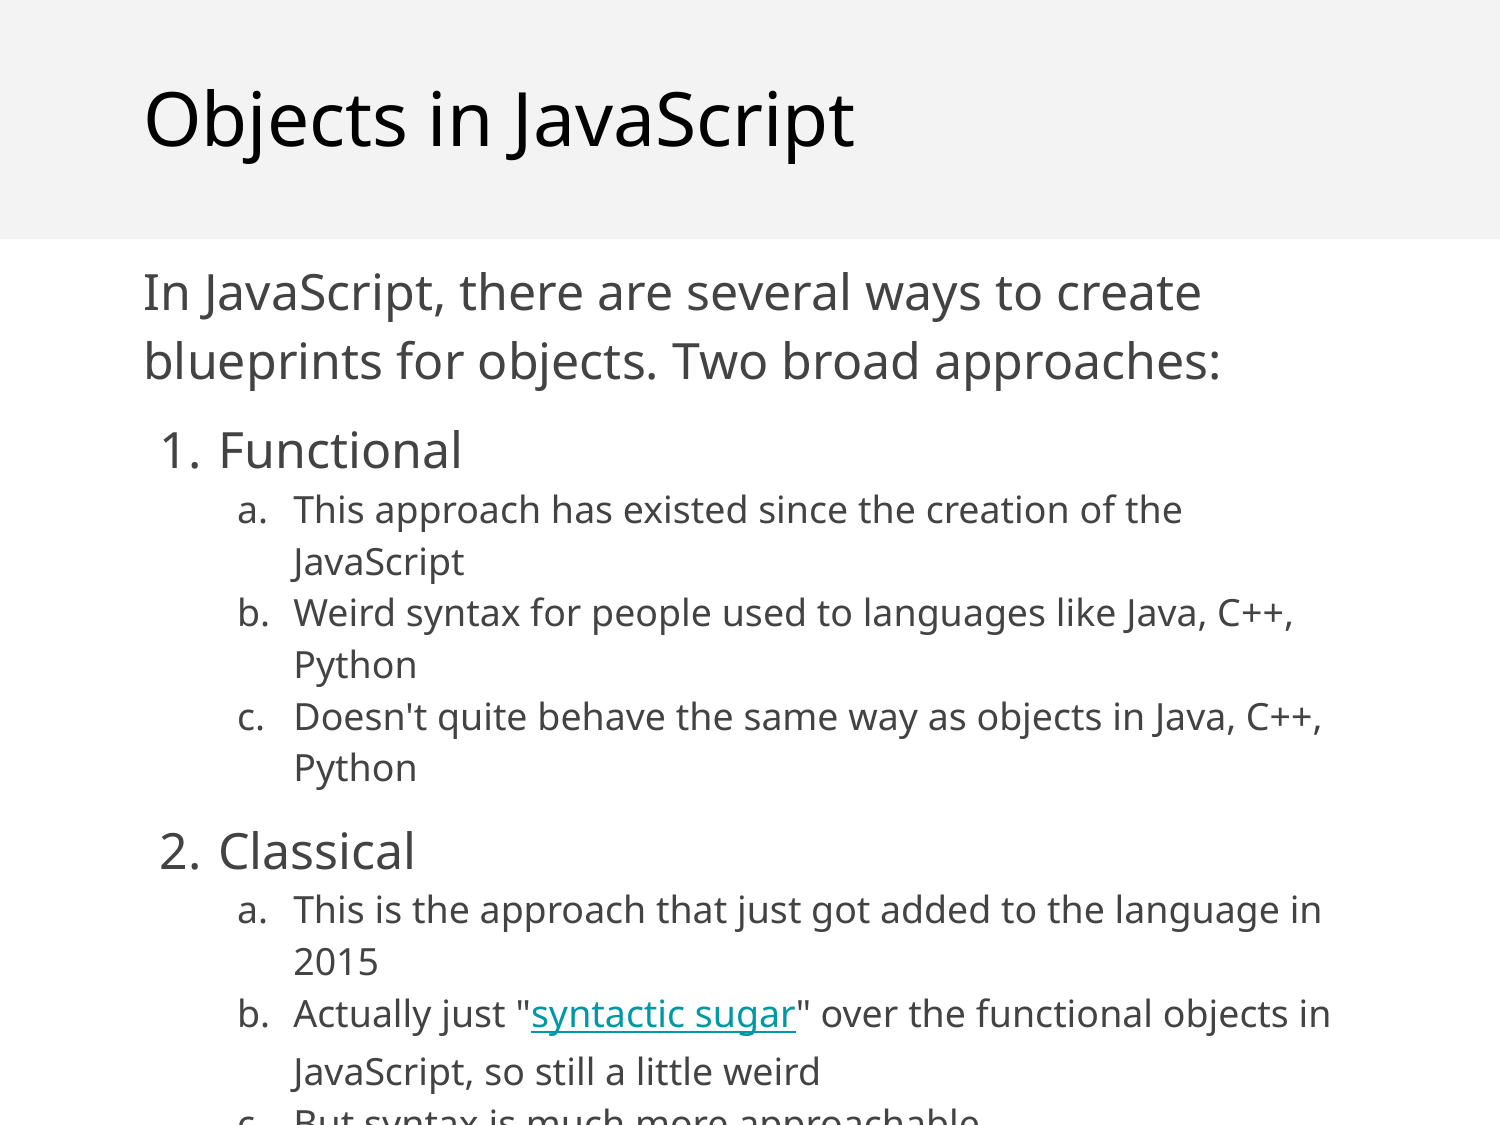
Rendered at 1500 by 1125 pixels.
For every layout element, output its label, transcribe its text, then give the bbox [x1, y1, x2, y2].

title Objects in JavaScript [128, 56, 1372, 183]
list In JavaScript, there are several ways to create blueprints for objects. Two broad approaches: Functional This approach has existed since the creation of the JavaScript Weird syntax for people used to languages like Java, C++, Python Doesn't quite behave the same way as objects in Java, C++, Python Classical This is the approach that just got added to the language in 2015 Actually just "syntactic sugar" over the functional objects in JavaScript, so still a little weird But syntax is much more approachable [128, 236, 1372, 1004]
